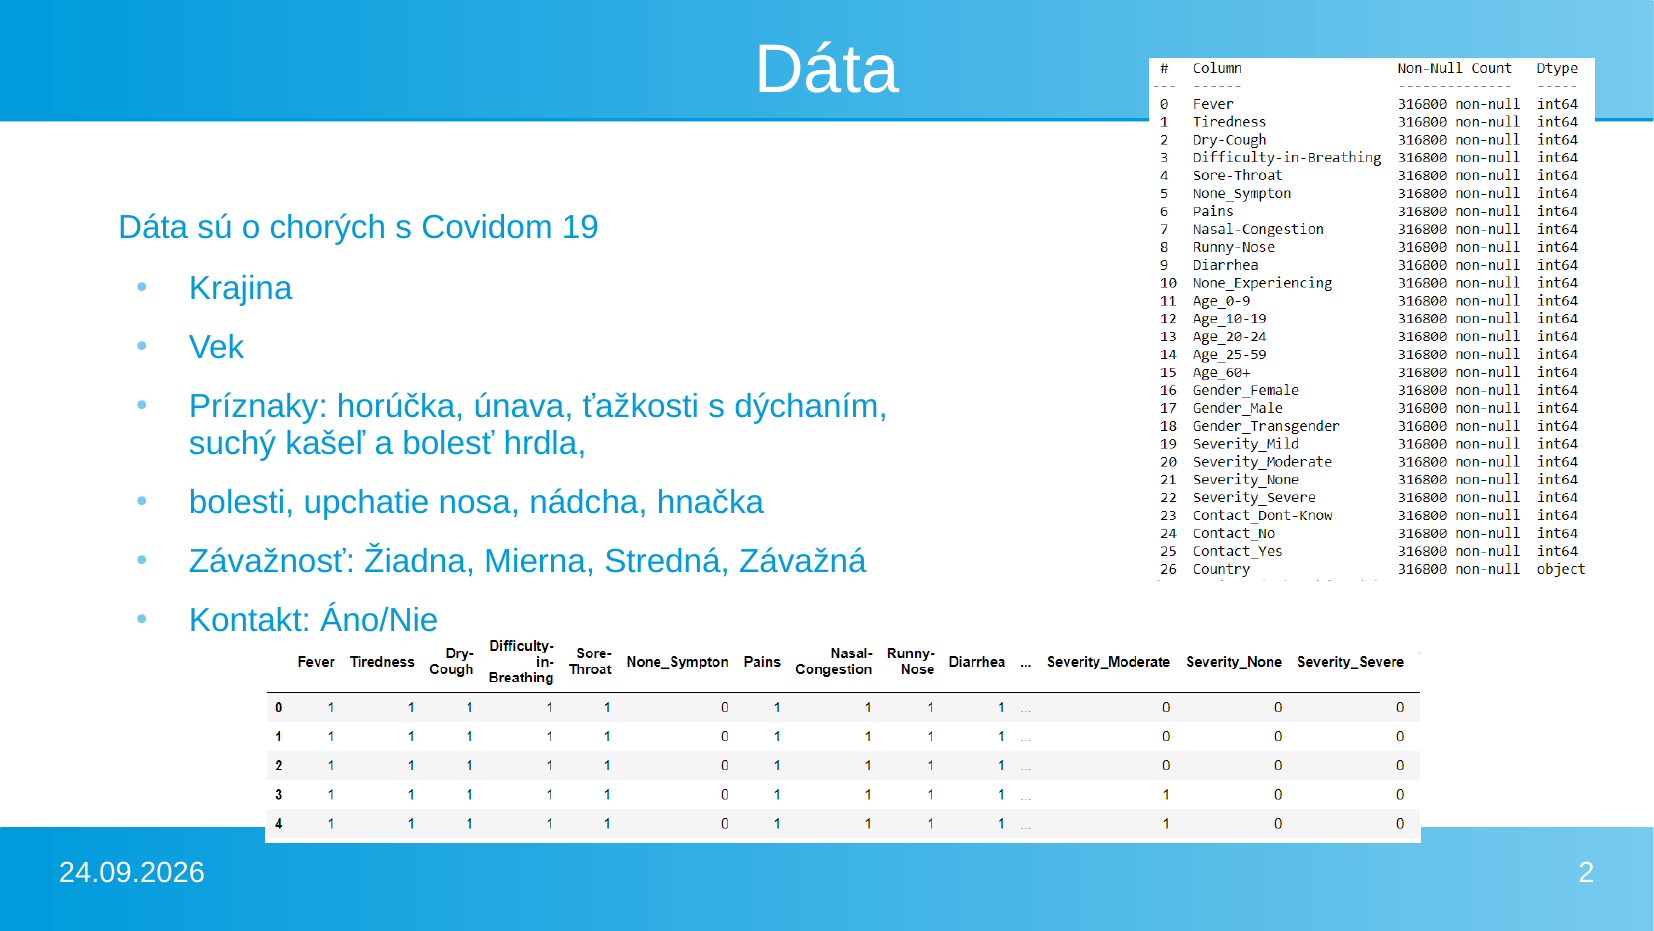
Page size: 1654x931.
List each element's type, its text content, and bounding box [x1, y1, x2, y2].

picture [1149, 58, 1595, 581]
text_box Krajina Vek Príznaky: horúčka, únava, ťažkosti s dýchaním, suchý kašeľ a bolesť hrdla, bolesti, upchatie nosa, nádcha, hnačka Závažnosť: Žiadna, Mierna, Stredná, Závažná Kontakt: Áno/Nie [118, 269, 916, 640]
text_box Dáta sú o chorých s Covidom 19 [118, 208, 1034, 247]
picture [265, 638, 1421, 843]
title Dáta [59, 29, 1595, 108]
